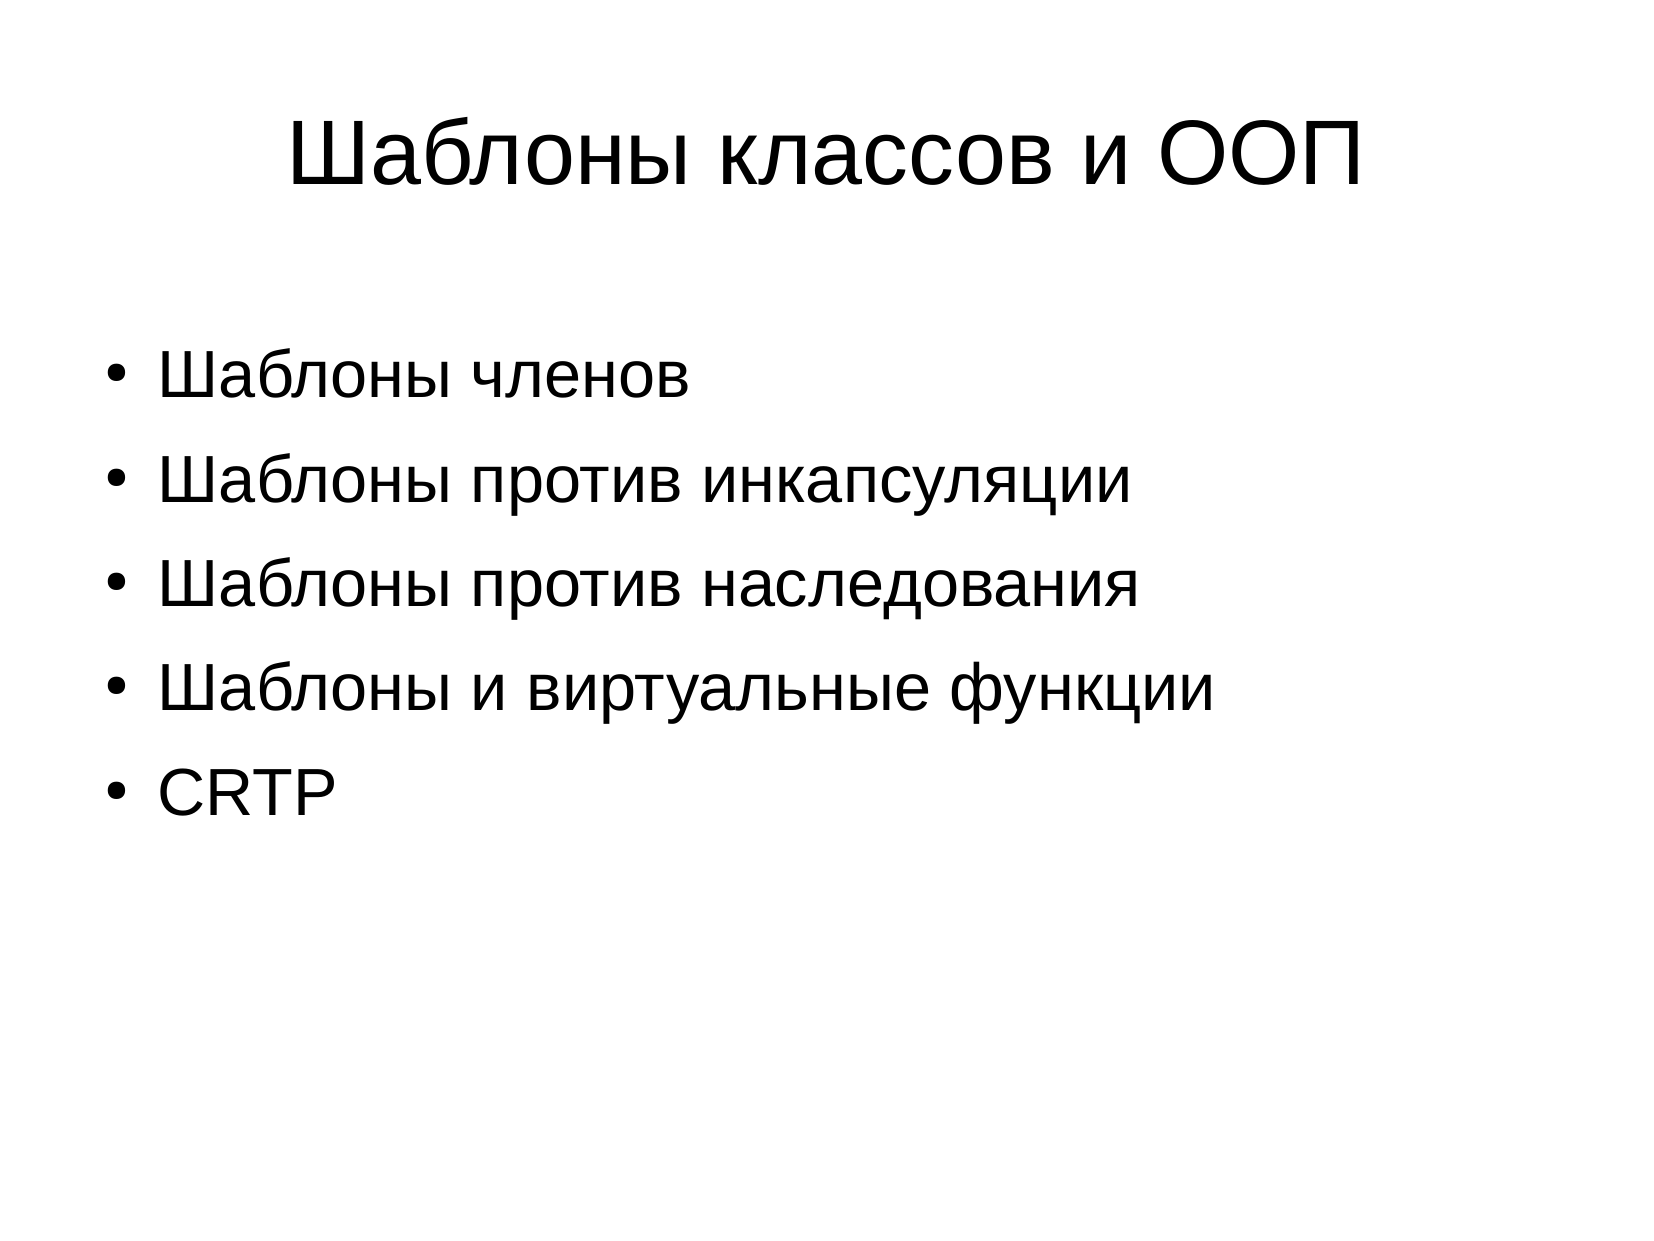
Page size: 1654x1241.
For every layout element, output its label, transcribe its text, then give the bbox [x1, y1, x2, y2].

list Шаблоны членов Шаблоны против инкапсуляции Шаблоны против наследования Шаблоны и виртуальные функции CRTP [86, 337, 1576, 873]
title Шаблоны классов и ООП [82, 56, 1571, 250]
